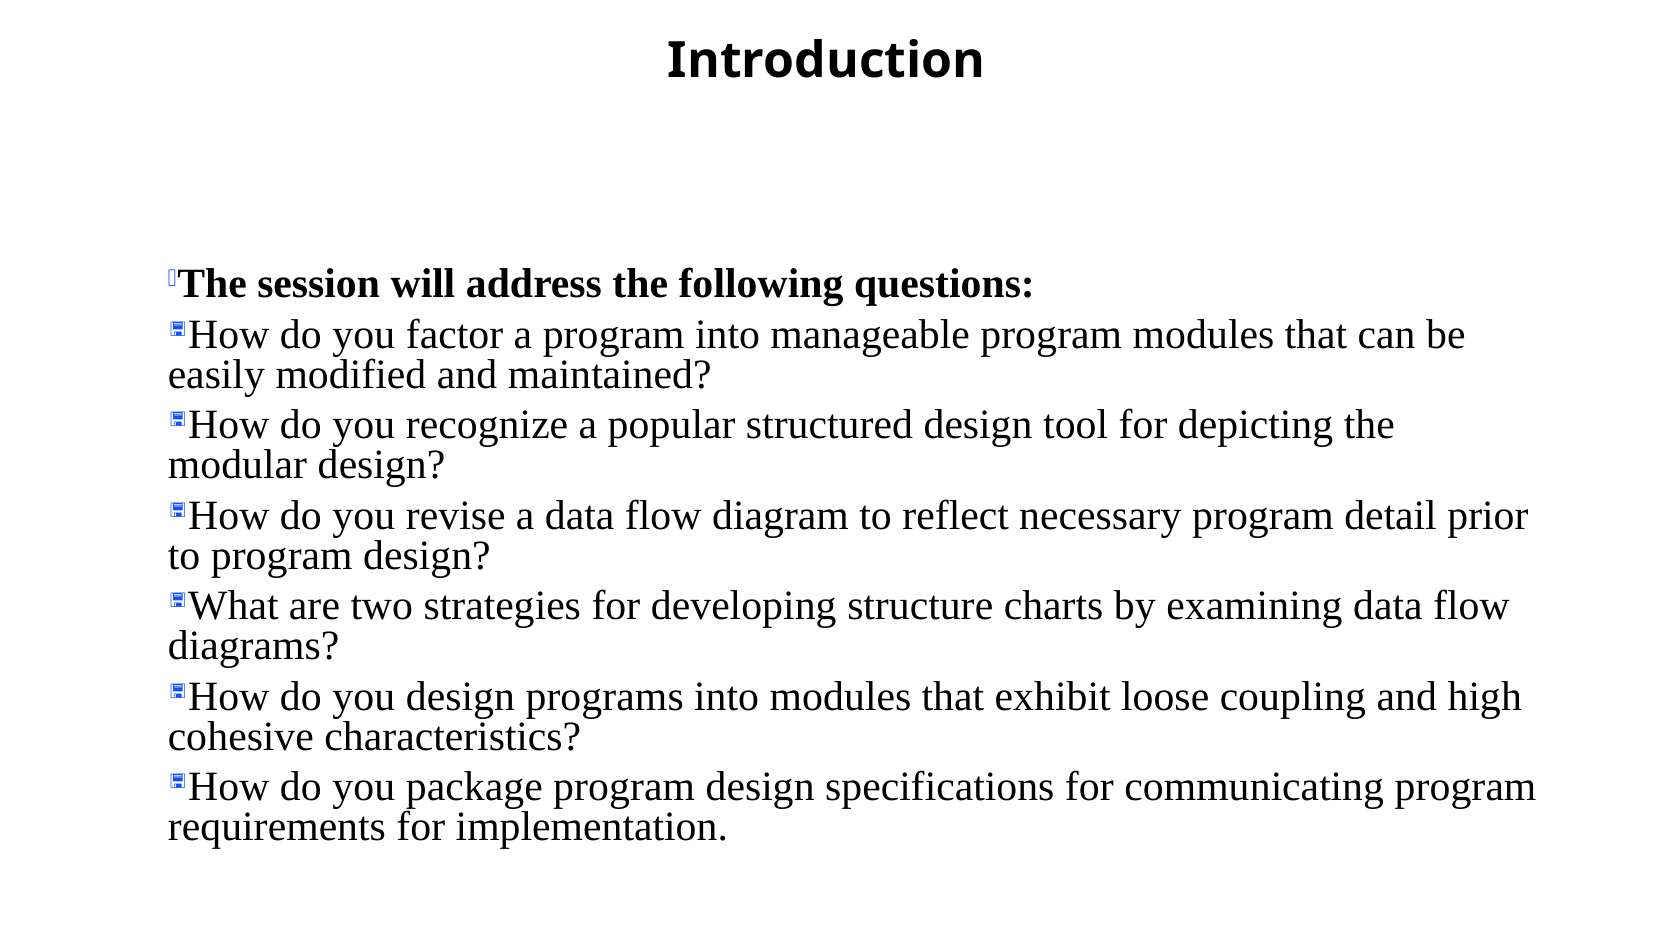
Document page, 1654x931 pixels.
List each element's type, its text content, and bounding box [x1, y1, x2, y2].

title Introduction [351, 20, 1303, 83]
list The session will address the following questions: How do you factor a program into manageable program modules that can be easily modified and maintained? How do you recognize a popular structured design tool for depicting the modular design? How do you revise a data flow diagram to reflect necessary program detail prior to program design? What are two strategies for developing structure charts by examining data flow diagrams? How do you design programs into modules that exhibit loose coupling and high cohesive characteristics? How do you package program design specifications for communicating program requirements for implementation. [152, 258, 1559, 858]
